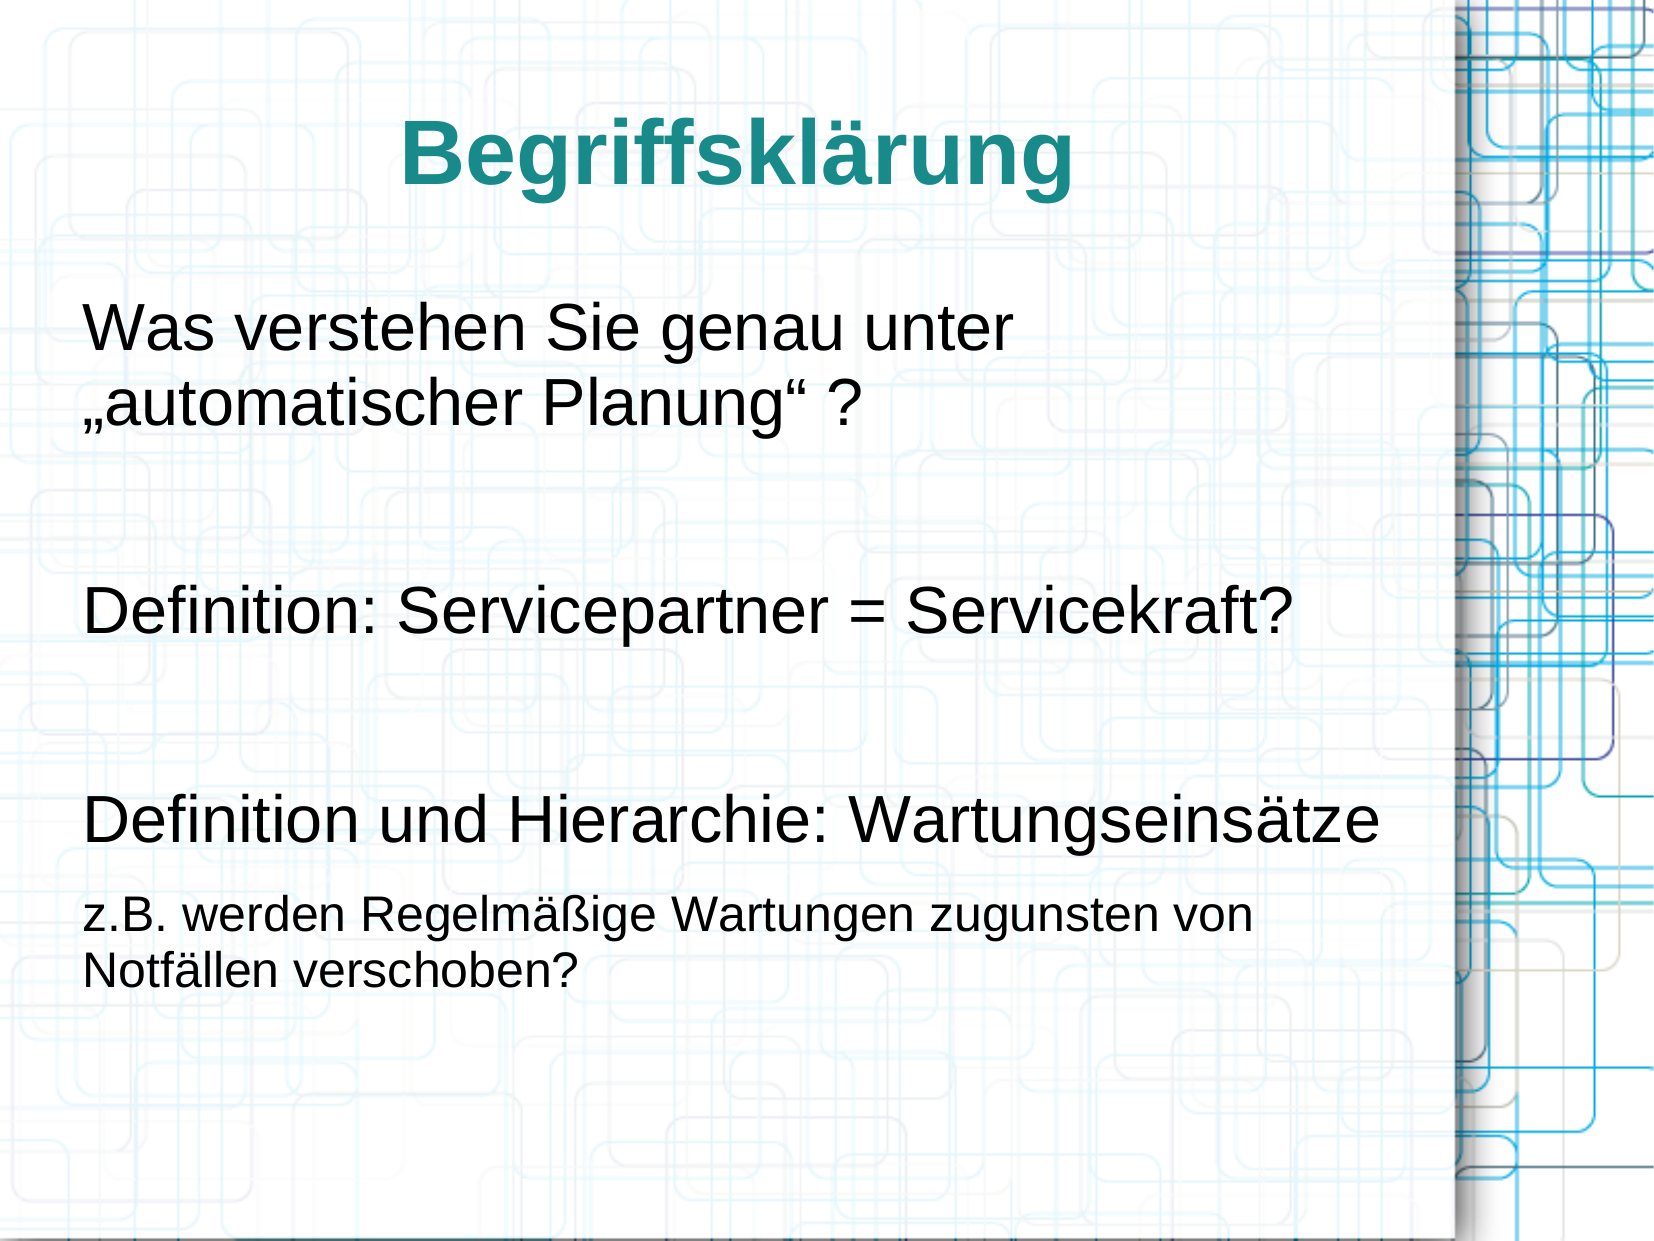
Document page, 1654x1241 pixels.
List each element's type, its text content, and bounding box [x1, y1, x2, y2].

picture [0, 0, 1654, 1241]
list Was verstehen Sie genau unter „automatischer Planung“ ? Definition: Servicepartner = Servicekraft? Definition und Hierarchie: Wartungseinsätze z.B. werden Regelmäßige Wartungen zugunsten von Notfällen verschoben? [82, 290, 1418, 1109]
title Begriffsklärung [59, 49, 1418, 257]
